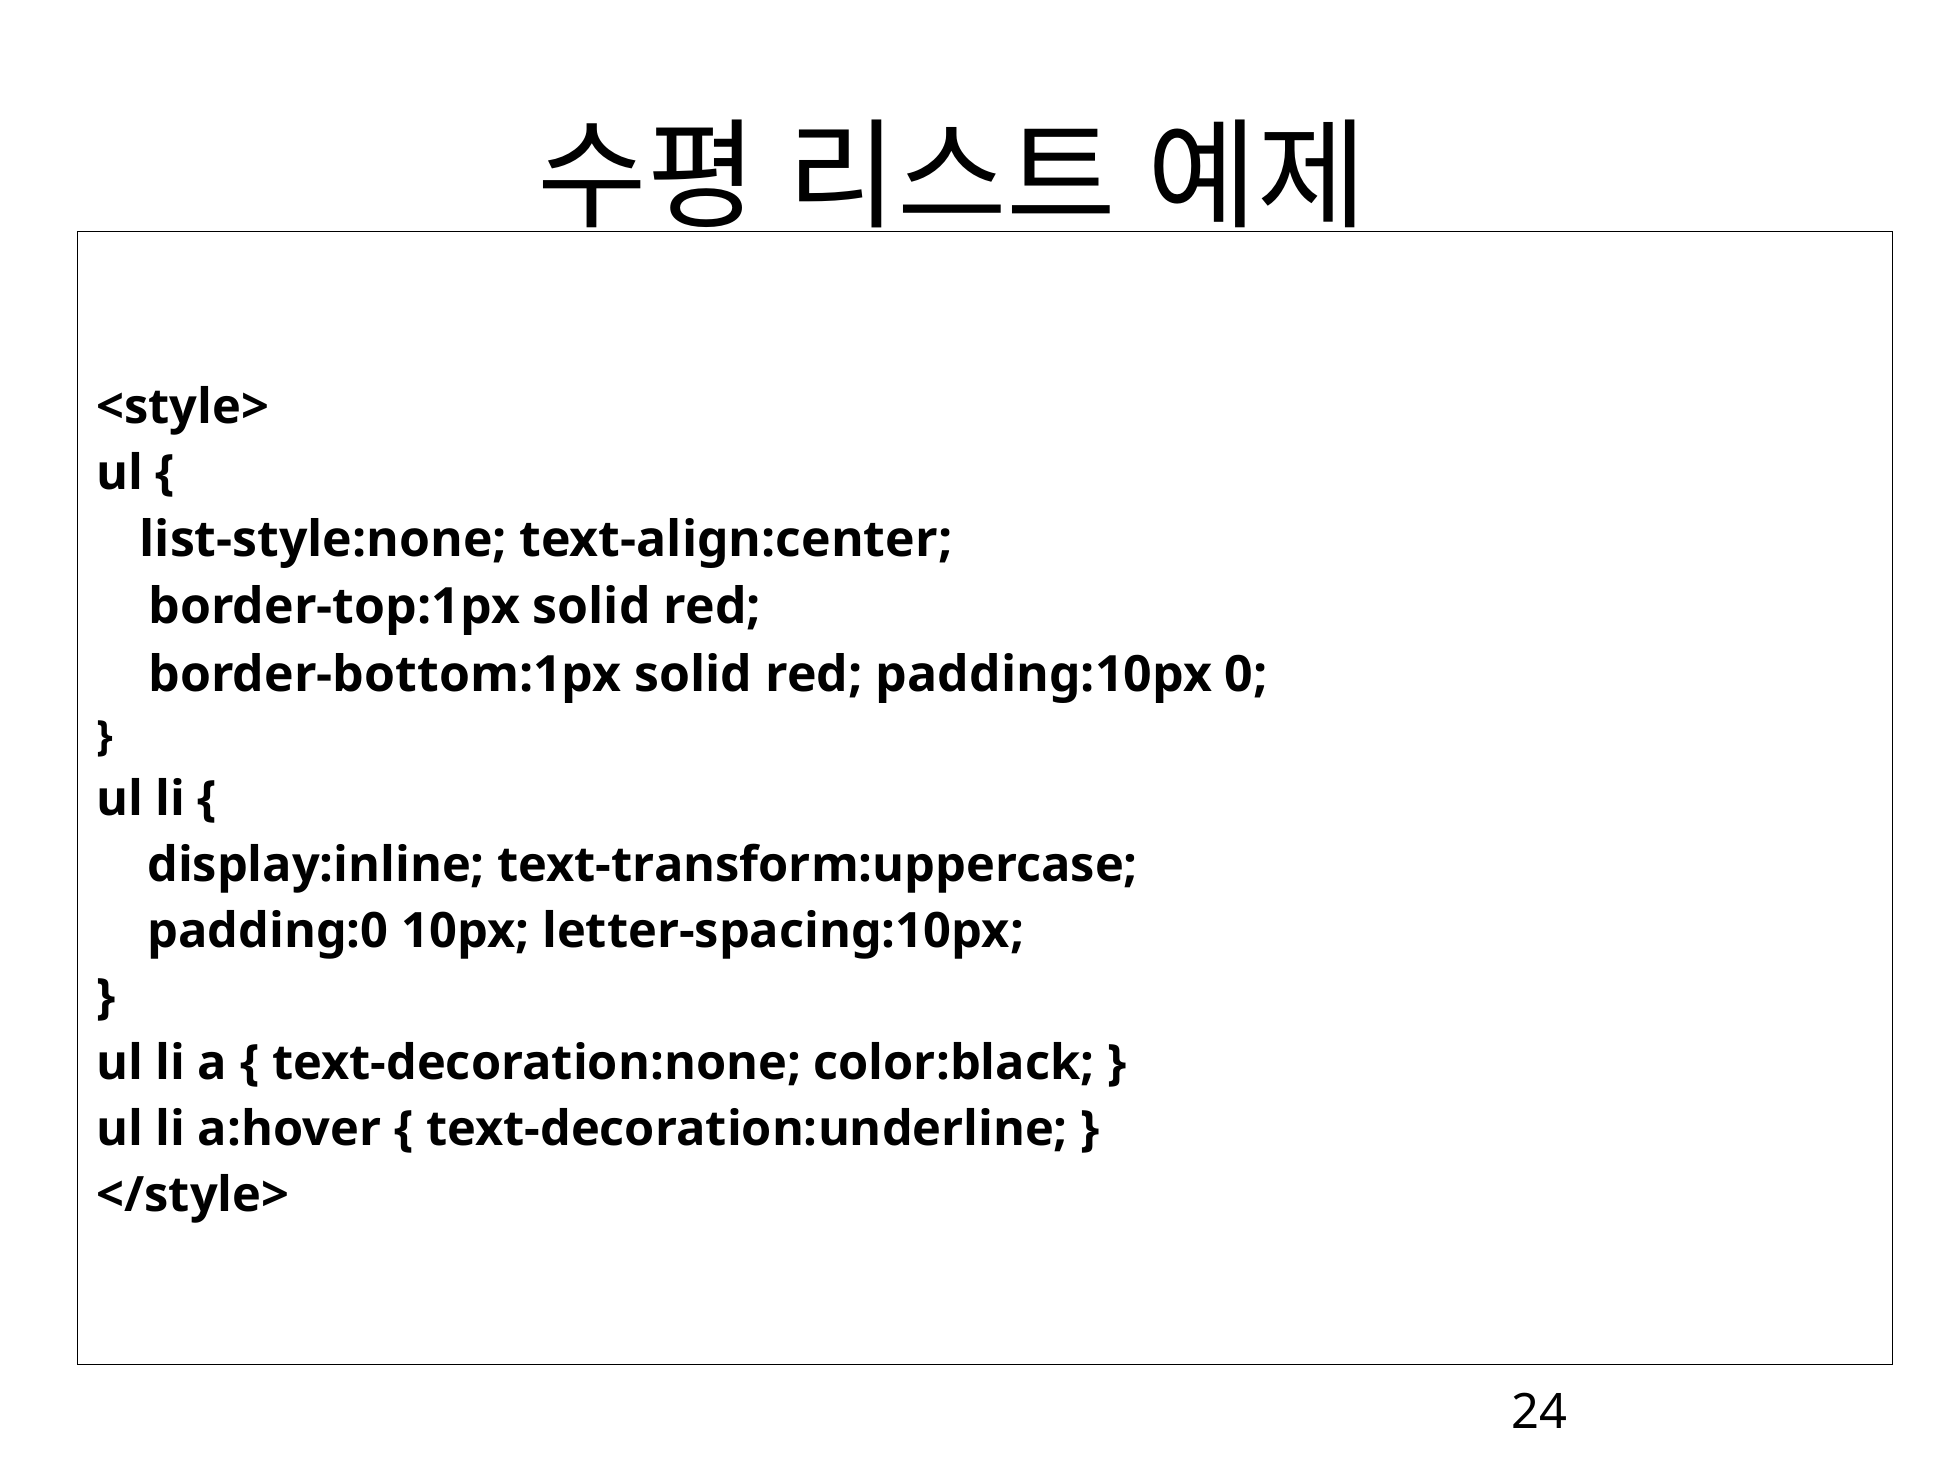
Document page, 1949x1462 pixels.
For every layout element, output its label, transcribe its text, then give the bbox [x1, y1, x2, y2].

title 수평 리스트 예제 [156, 92, 1749, 231]
text_box <style> ul { list-style:none; text-align:center; border-top:1px solid red; border-bottom:1px solid red; padding:10px 0; } ul li { display:inline; text-transform:uppercase; padding:0 10px; letter-spacing:10px; } ul li a { text-decoration:none; color:black; } ul li a:hover { text-decoration:underline; } </style> [77, 231, 1893, 1365]
slide_number <숫자> [1496, 1372, 1899, 1462]
